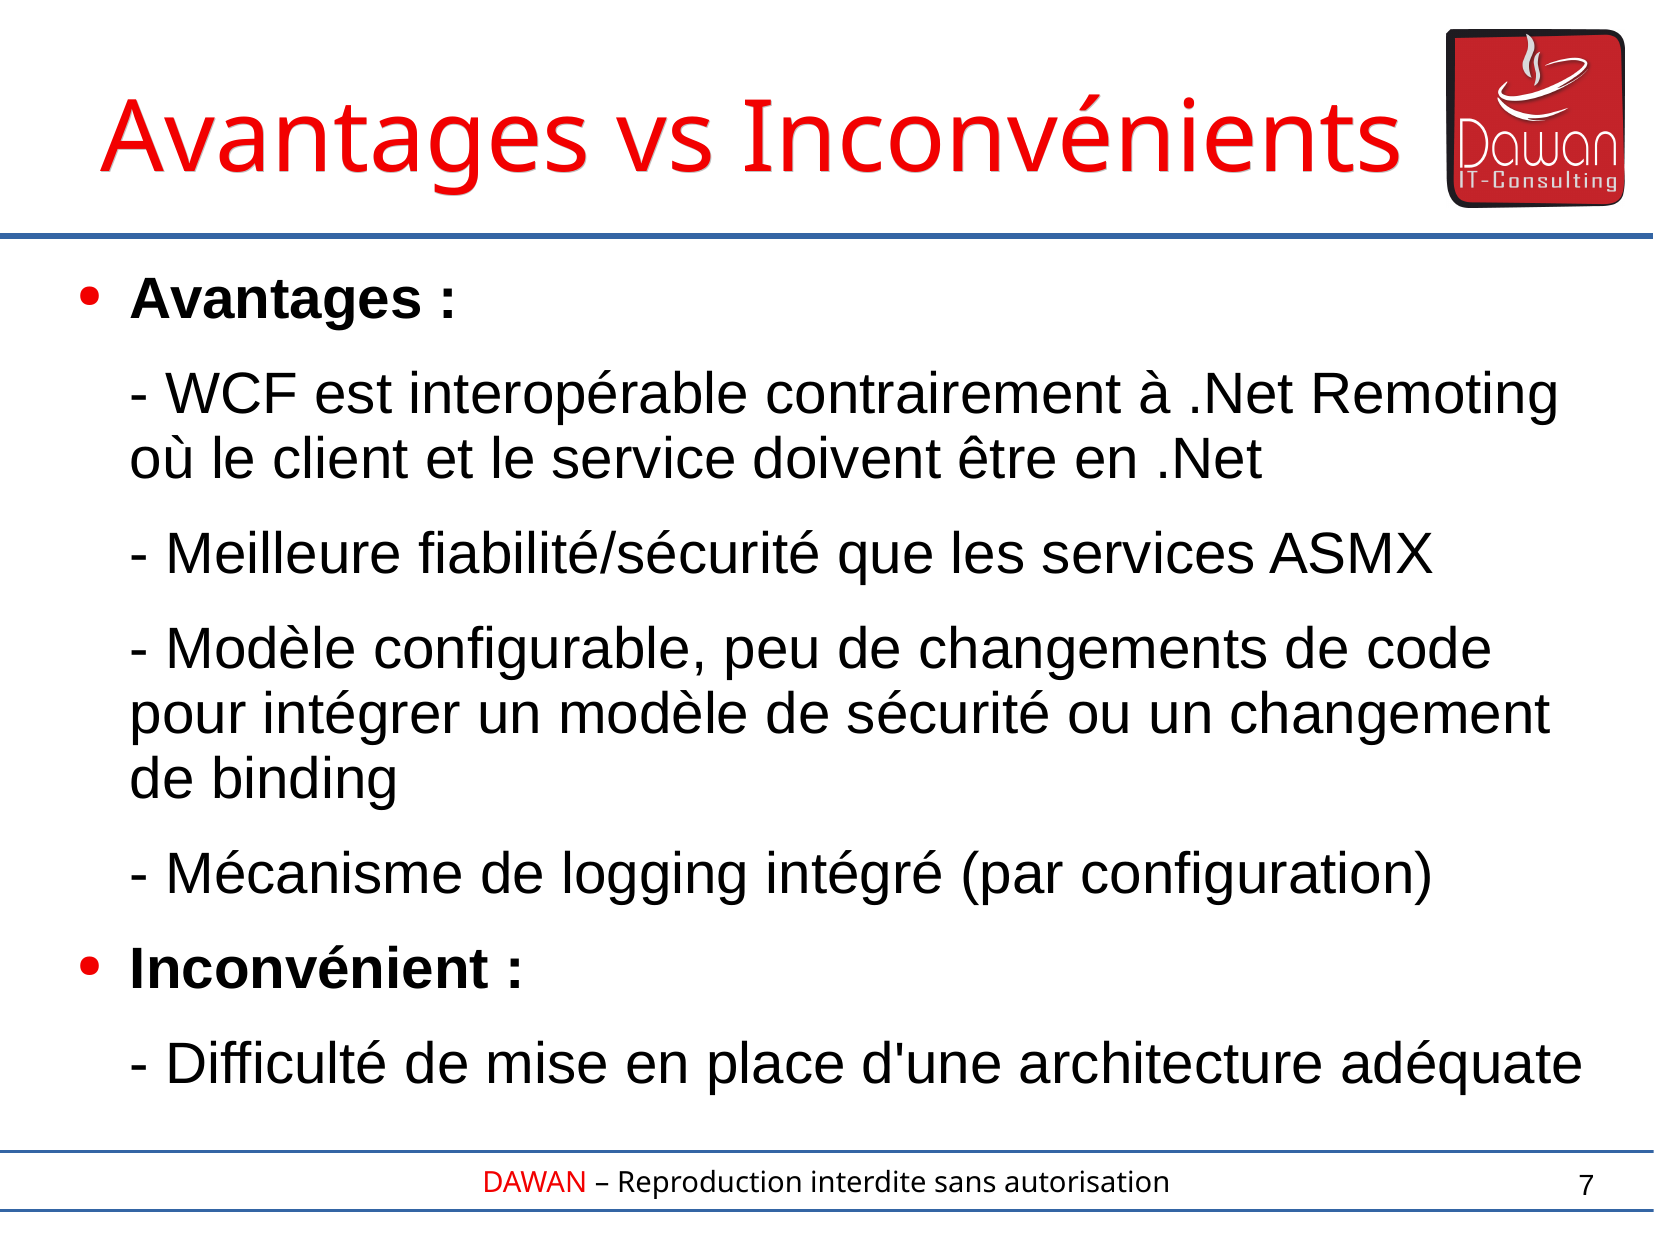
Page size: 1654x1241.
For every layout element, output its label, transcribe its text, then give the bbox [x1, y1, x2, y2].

picture [1447, 29, 1625, 208]
list Avantages : - WCF est interopérable contrairement à .Net Remoting où le client et le service doivent être en .Net - Meilleure fiabilité/sécurité que les services ASMX - Modèle configurable, peu de changements de code pour intégrer un modèle de sécurité ou un changement de binding - Mécanisme de logging intégré (par configuration) Inconvénient : - Difficulté de mise en place d'une architecture adéquate [59, 265, 1595, 1109]
title Avantages vs Inconvénients [59, 29, 1447, 237]
